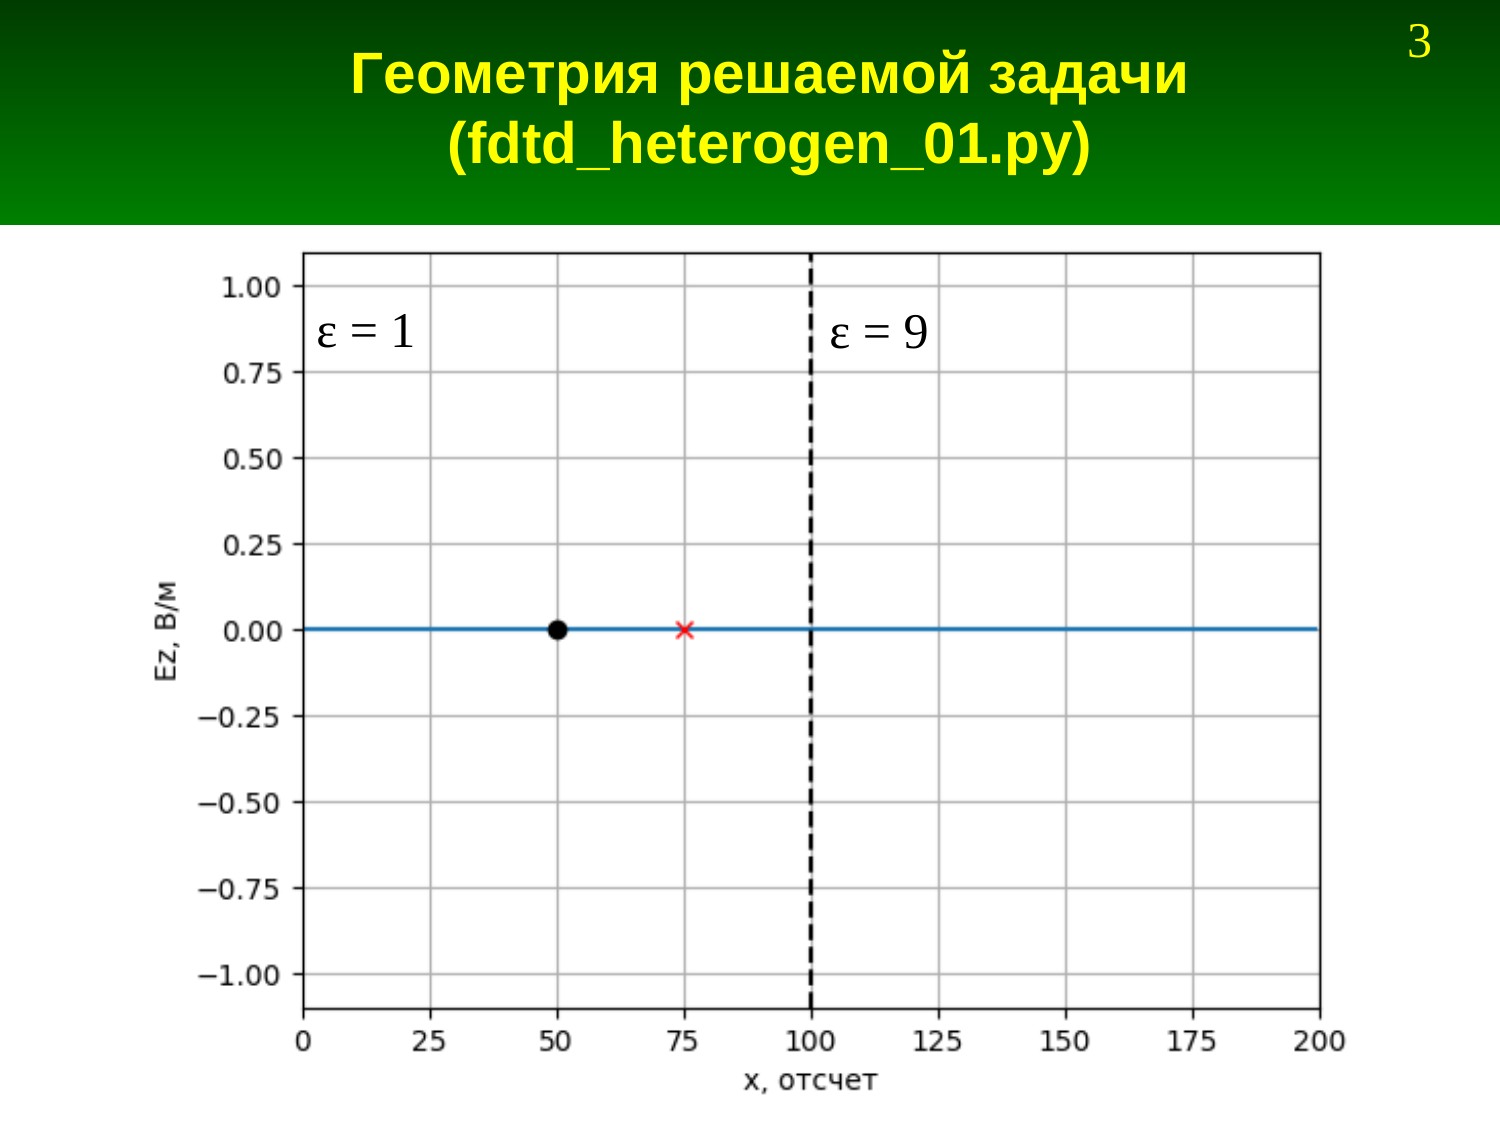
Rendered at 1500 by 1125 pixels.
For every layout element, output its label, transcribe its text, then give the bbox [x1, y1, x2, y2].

text_box ε = 1 [301, 289, 431, 365]
picture [139, 233, 1361, 1118]
title Геометрия решаемой задачи (fdtd_heterogen_01.py) [100, 7, 1441, 204]
text_box ε = 9 [814, 291, 944, 366]
